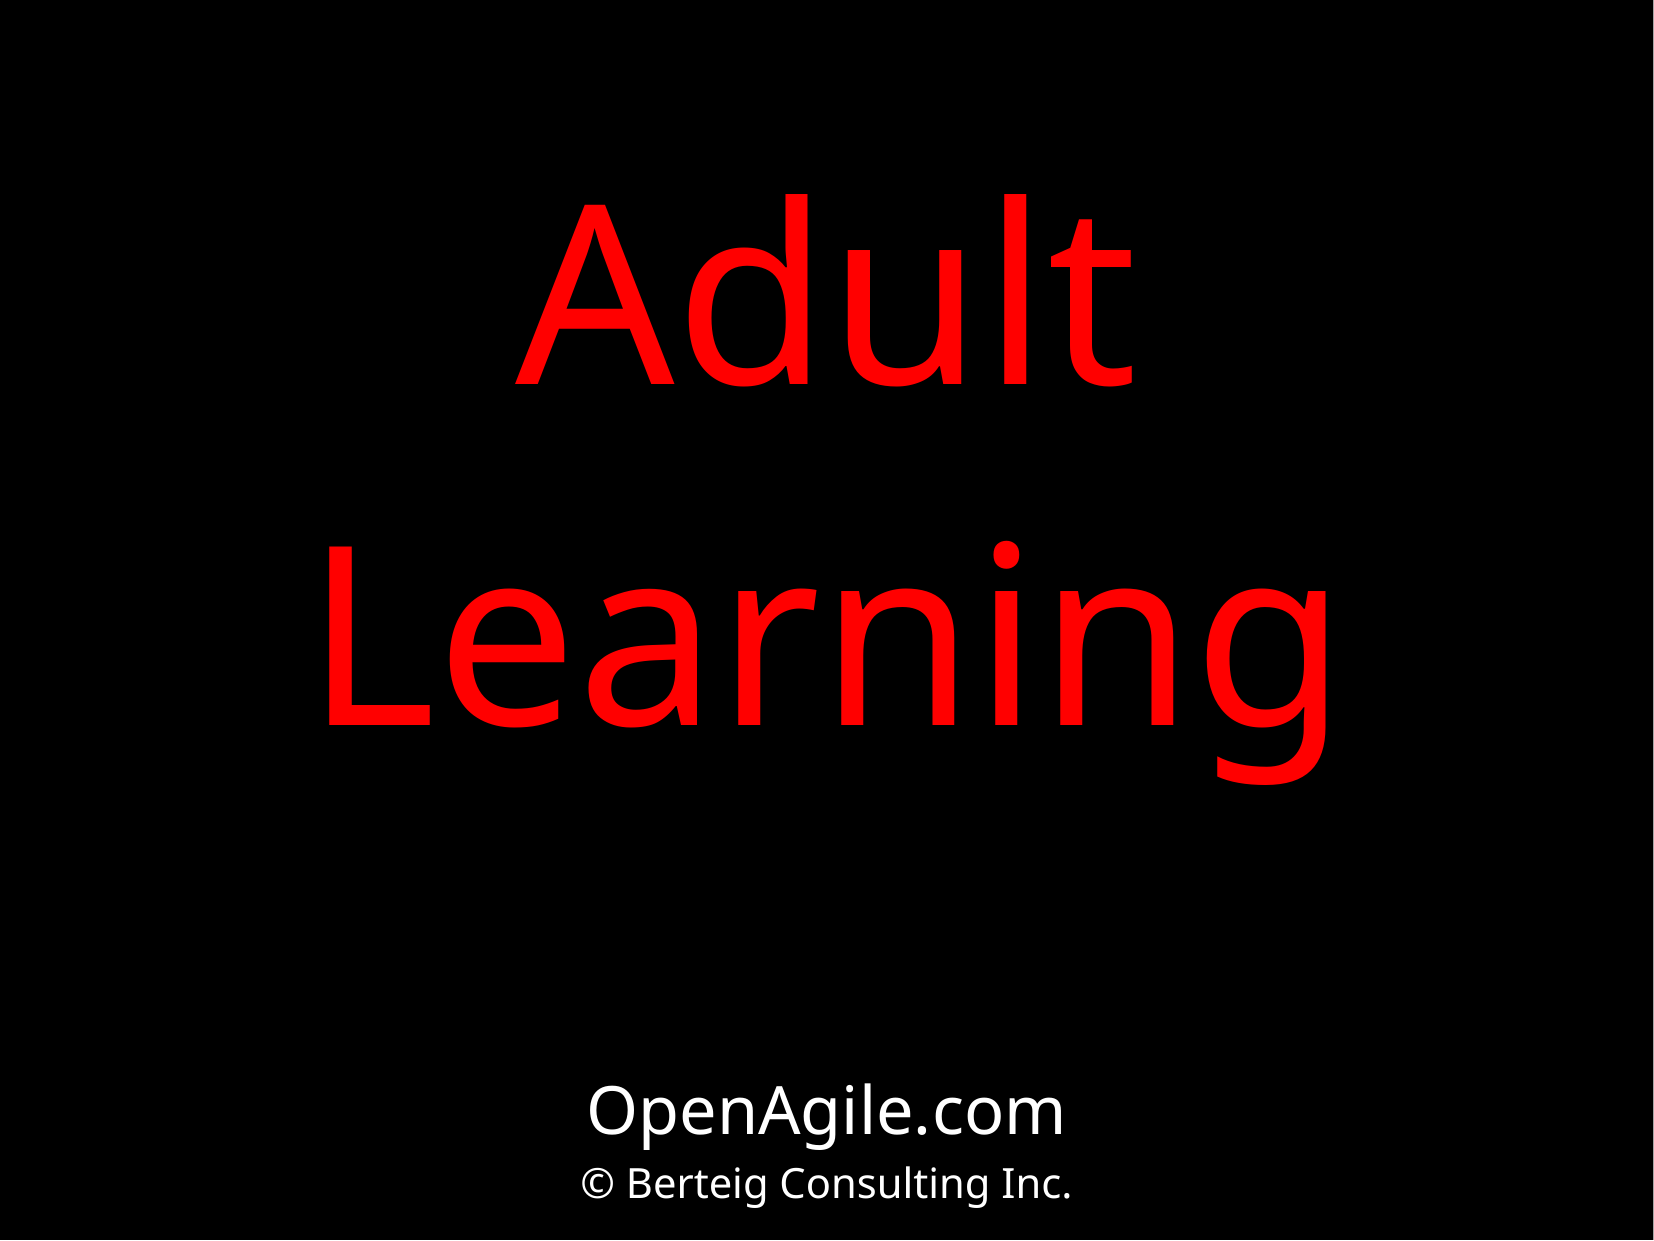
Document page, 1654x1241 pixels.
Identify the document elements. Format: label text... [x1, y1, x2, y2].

title Adult Learning [59, 36, 1595, 879]
